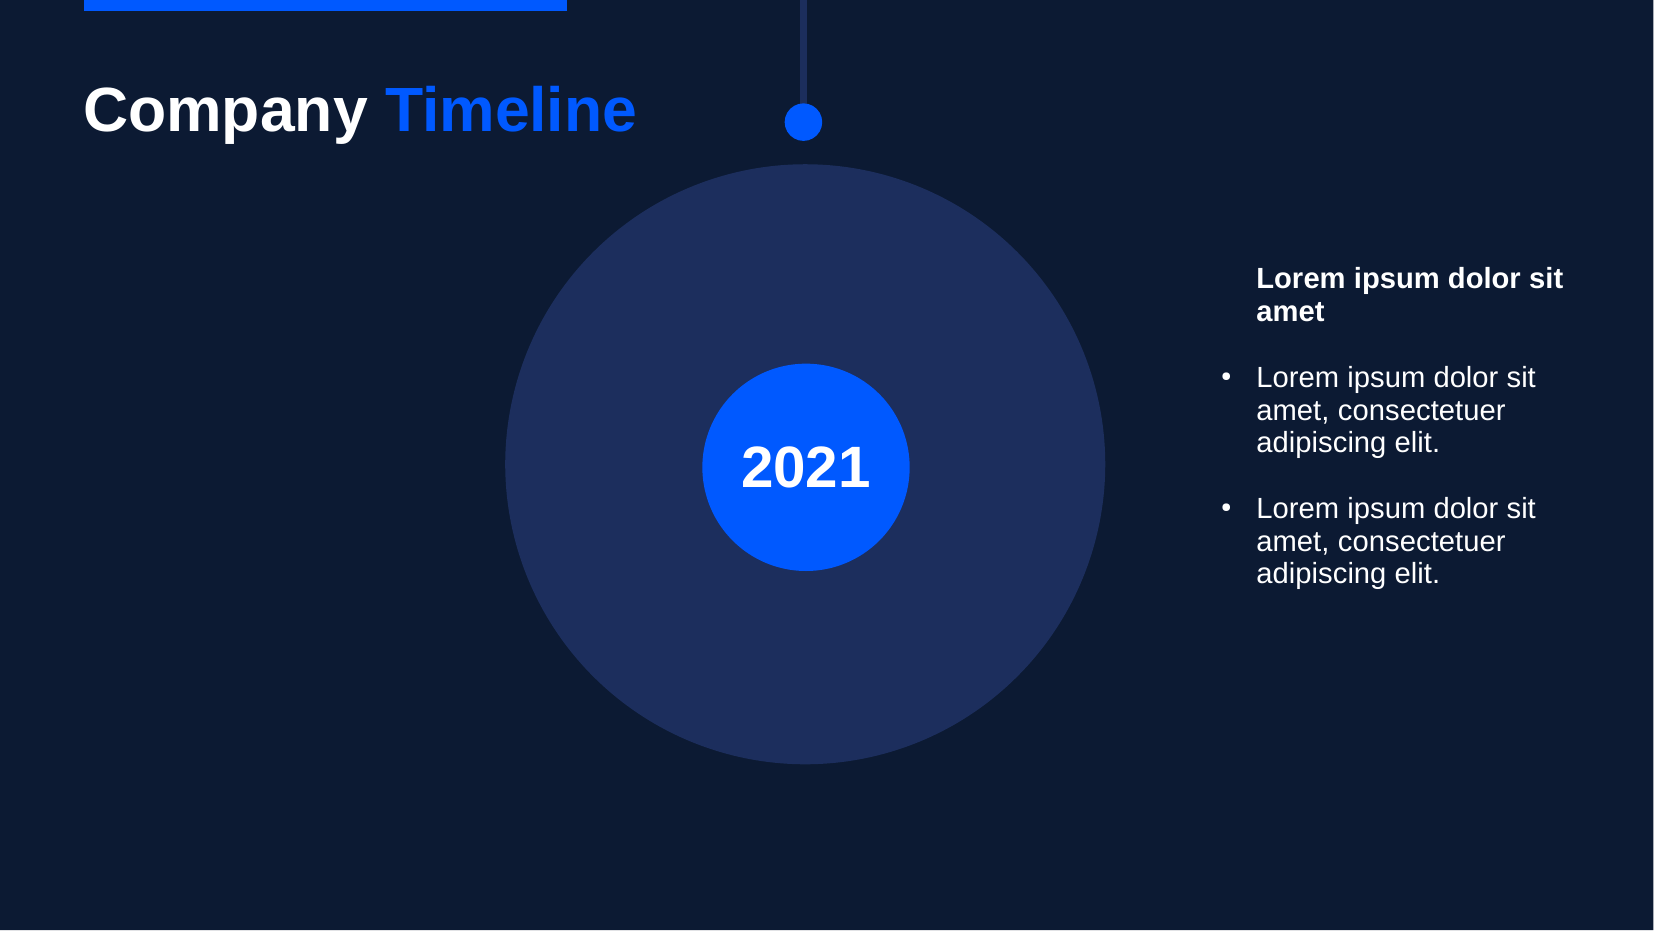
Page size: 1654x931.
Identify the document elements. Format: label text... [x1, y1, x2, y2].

text_box [505, 164, 1106, 765]
text_box [784, 103, 823, 141]
text_box 2021 [702, 363, 910, 572]
text_box Lorem ipsum dolor sit amet Lorem ipsum dolor sit amet, consectetuer adipiscing elit. Lorem ipsum dolor sit amet, consectetuer adipiscing elit. [1220, 262, 1576, 713]
title Company Timeline [83, 75, 1570, 188]
